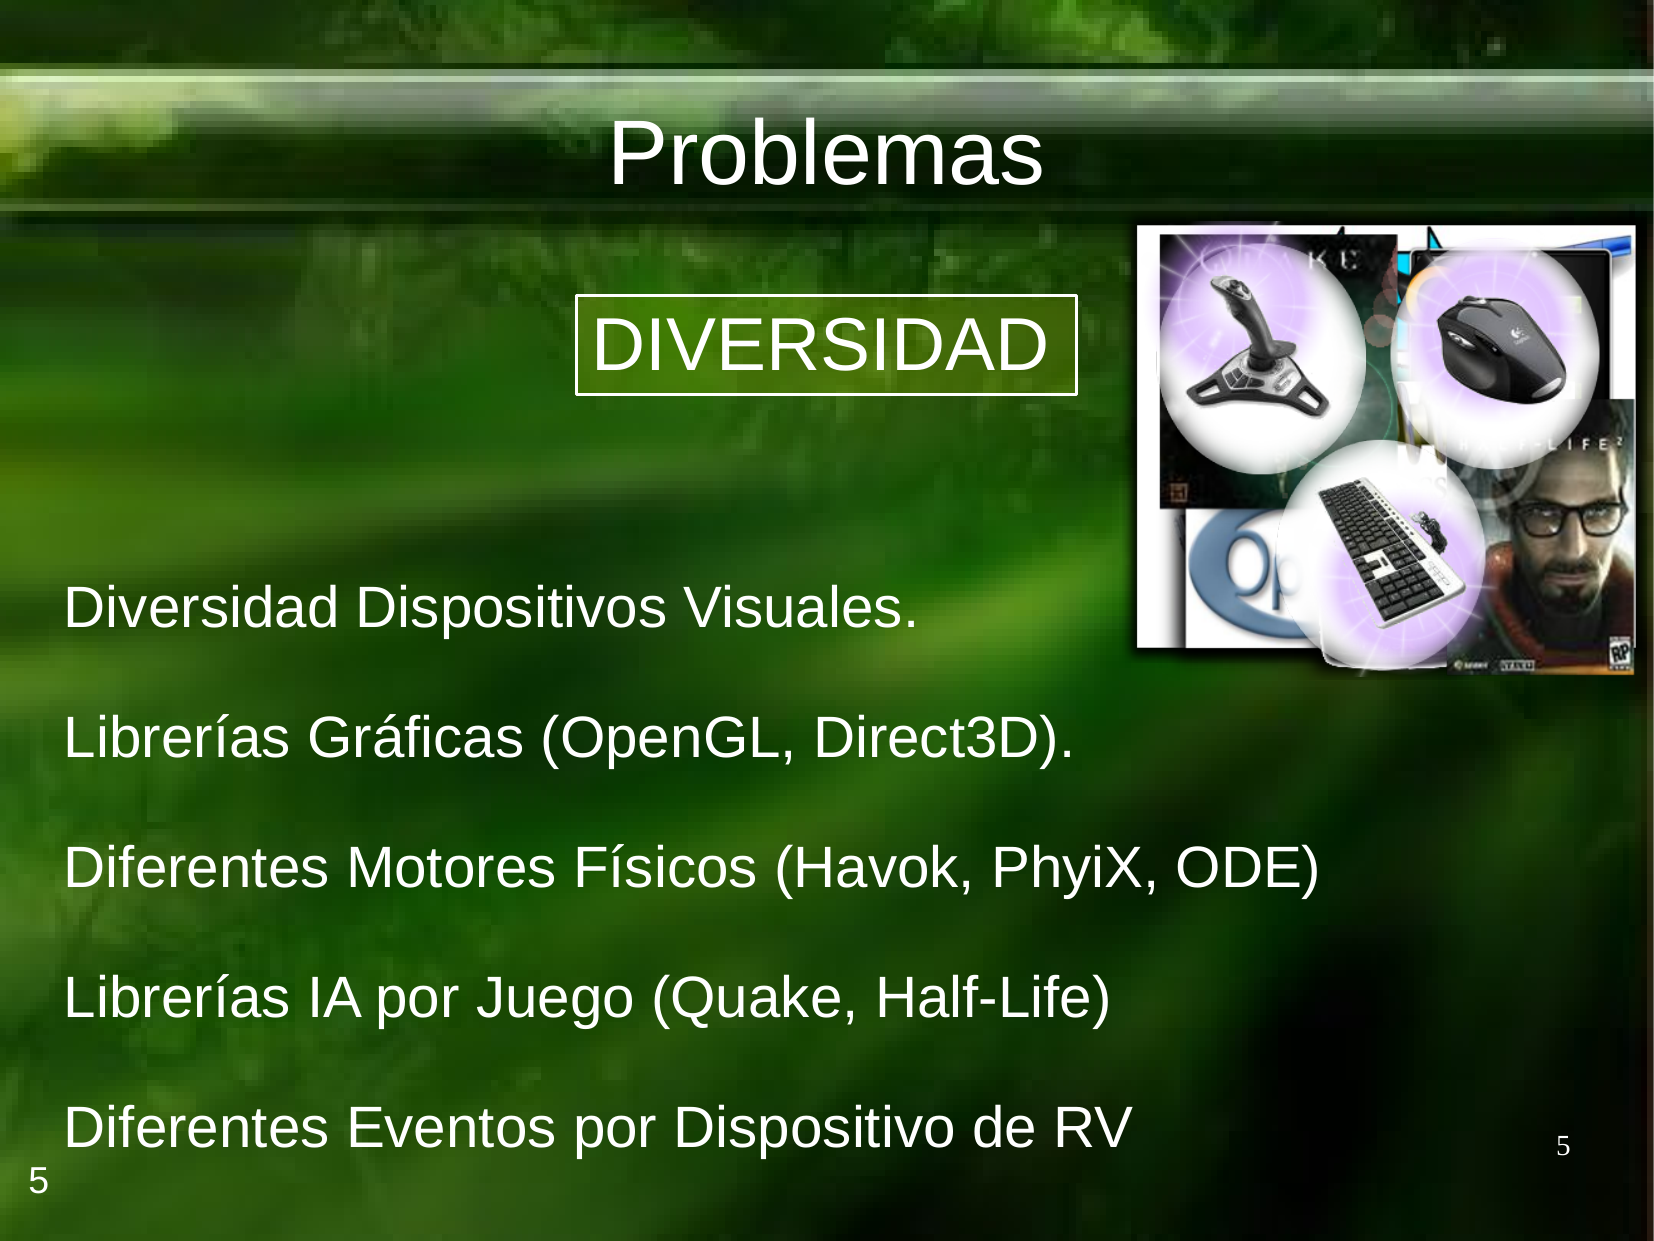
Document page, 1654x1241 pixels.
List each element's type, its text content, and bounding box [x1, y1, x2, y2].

picture [0, 0, 1654, 1241]
text_box <número> [13, 1151, 214, 1222]
text_box Diversidad Dispositivos Visuales. Librerías Gráficas (OpenGL, Direct3D). Diferentes Motores Físicos (Havok, PhyiX, ODE) Librerías IA por Juego (Quake, Half-Life) Diferentes Eventos por Dispositivo de RV [49, 501, 1338, 1102]
text_box DIVERSIDAD [576, 295, 1077, 395]
text_box [206, 354, 1122, 425]
title Problemas [82, 49, 1571, 257]
